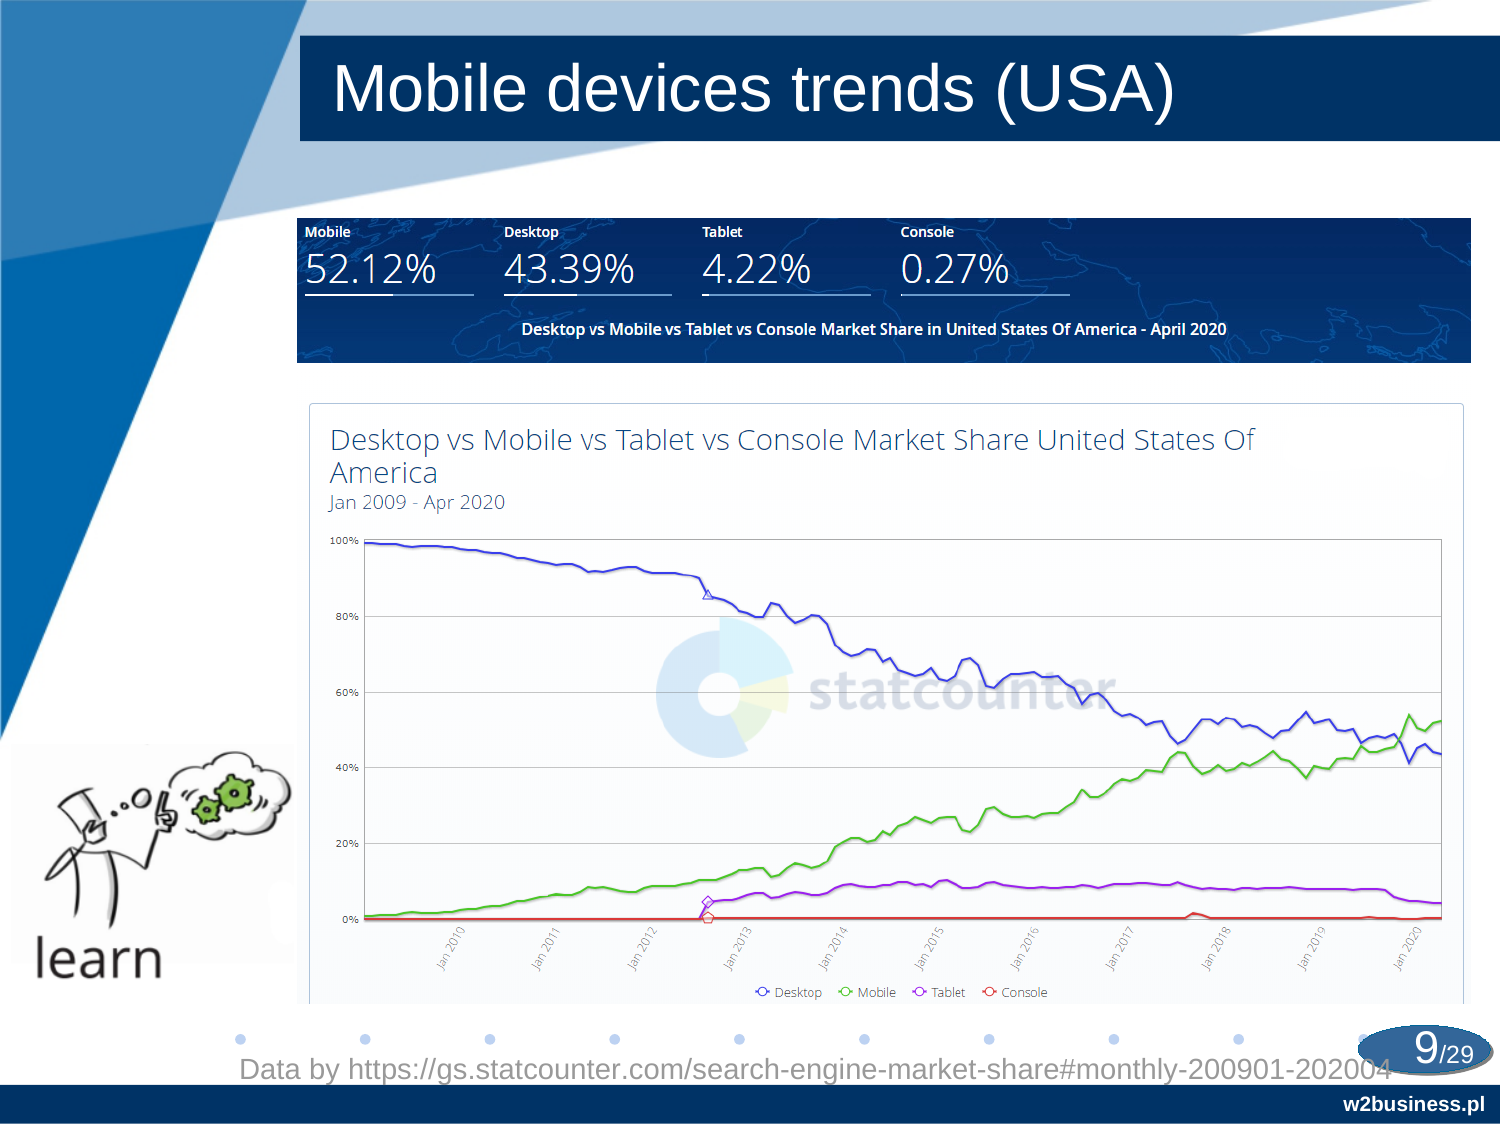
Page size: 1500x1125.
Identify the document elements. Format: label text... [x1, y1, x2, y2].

picture [0, 0, 1500, 1004]
text_box Data by https://gs.statcounter.com/search-engine-market-share#monthly-200901-202004 [224, 1045, 1465, 1105]
title Mobile devices trends (USA) [300, 35, 1500, 142]
